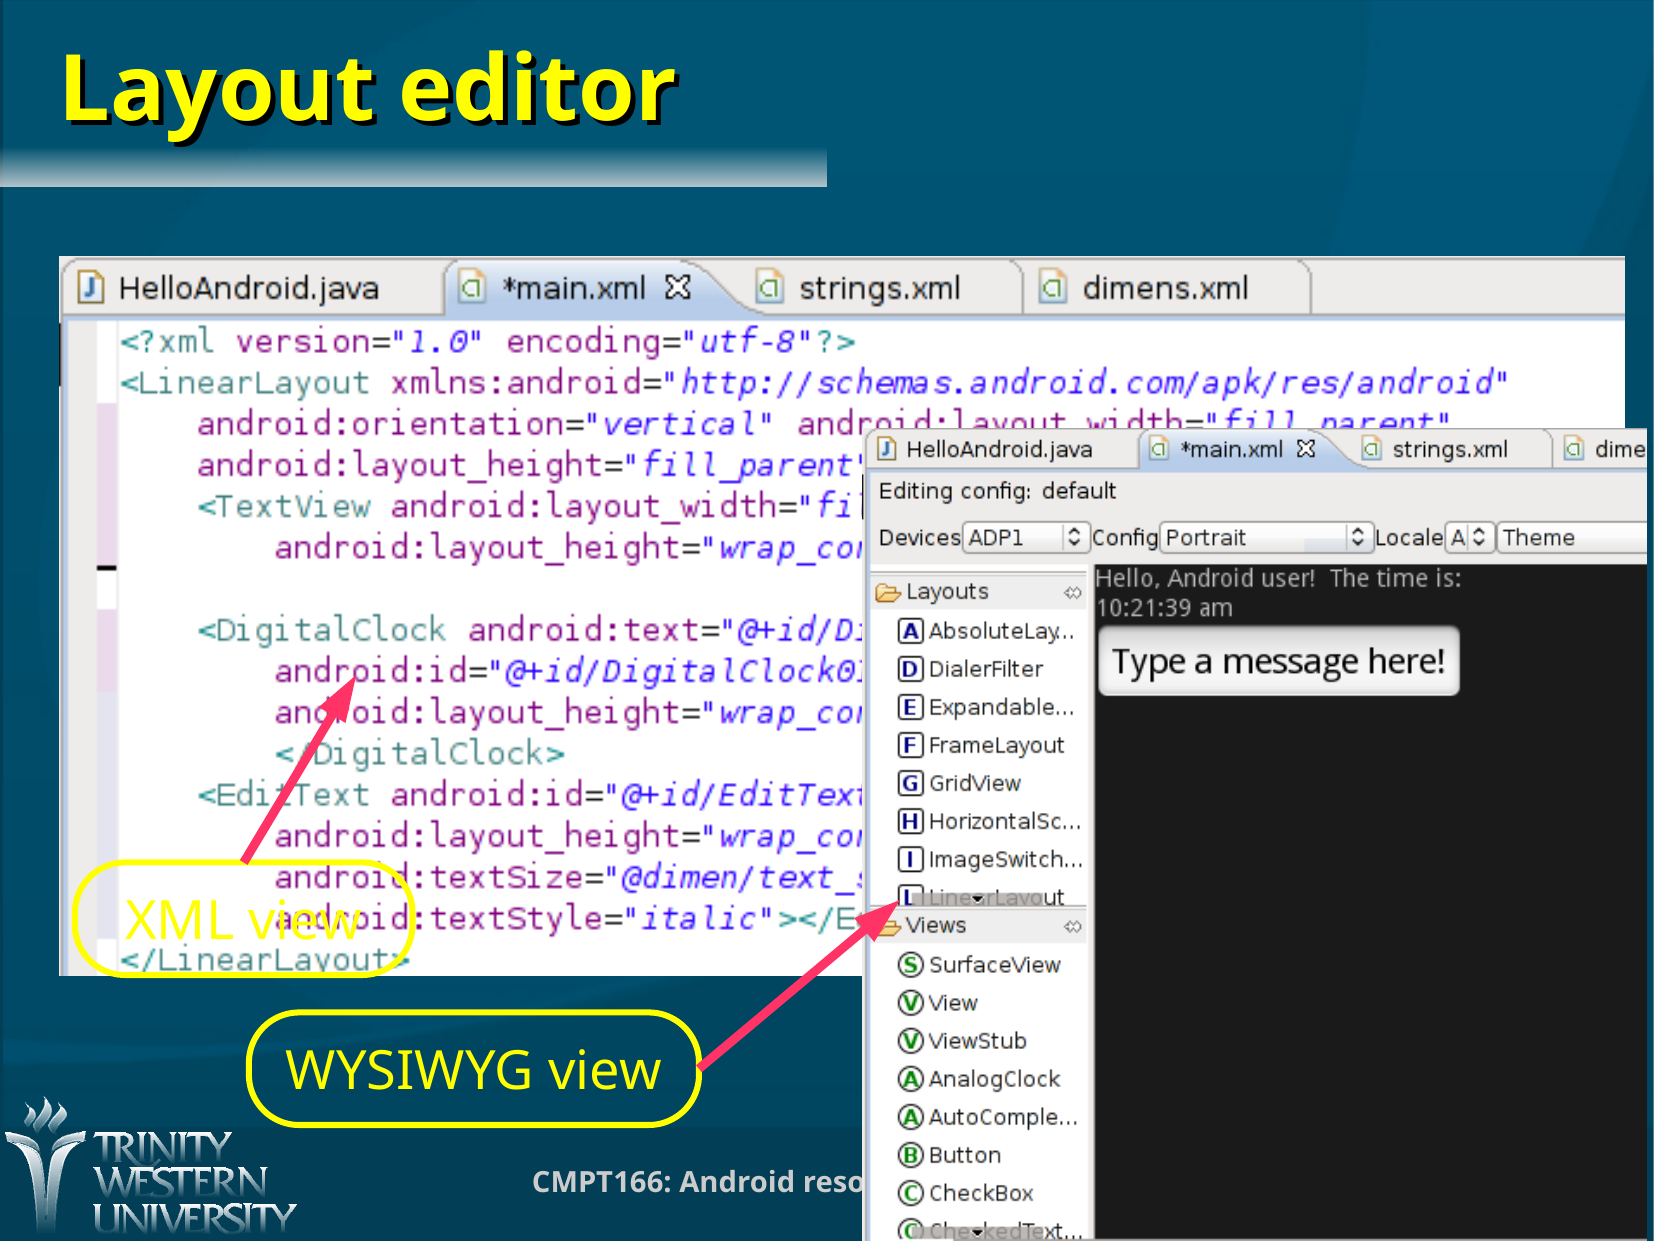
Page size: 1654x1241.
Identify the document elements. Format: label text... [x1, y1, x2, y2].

title Layout editor [59, 19, 1595, 148]
text_box XML view [74, 862, 413, 976]
picture [38, 1227, 54, 1232]
picture [246, 1010, 701, 1128]
text_box WYSIWYG view [248, 1012, 699, 1126]
picture [60, 257, 1646, 1241]
